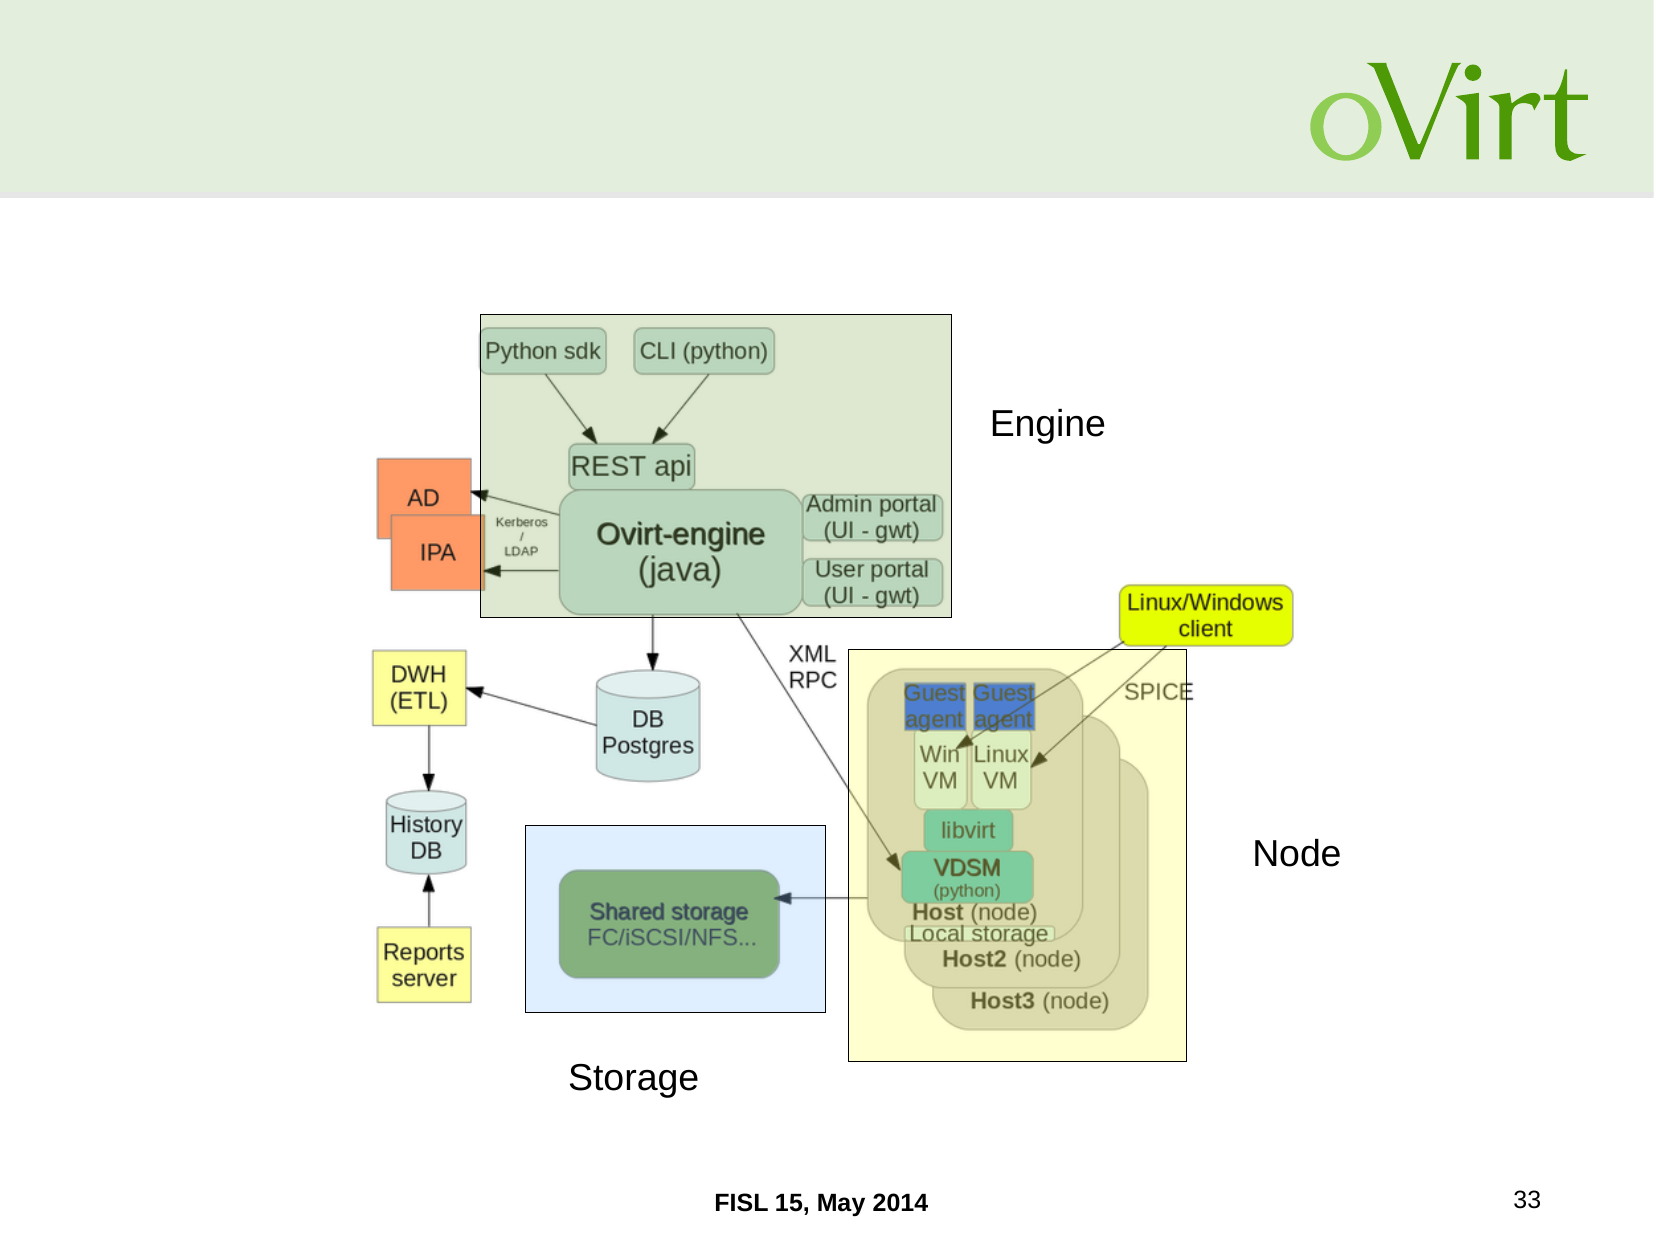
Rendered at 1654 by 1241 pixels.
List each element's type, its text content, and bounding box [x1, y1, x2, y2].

text_box Node [1237, 825, 1357, 882]
text_box [525, 825, 826, 1013]
text_box [480, 314, 952, 618]
text_box [848, 649, 1187, 1062]
text_box Engine [975, 394, 1121, 452]
text_box Storage [553, 1049, 714, 1107]
picture [317, 244, 1344, 1039]
